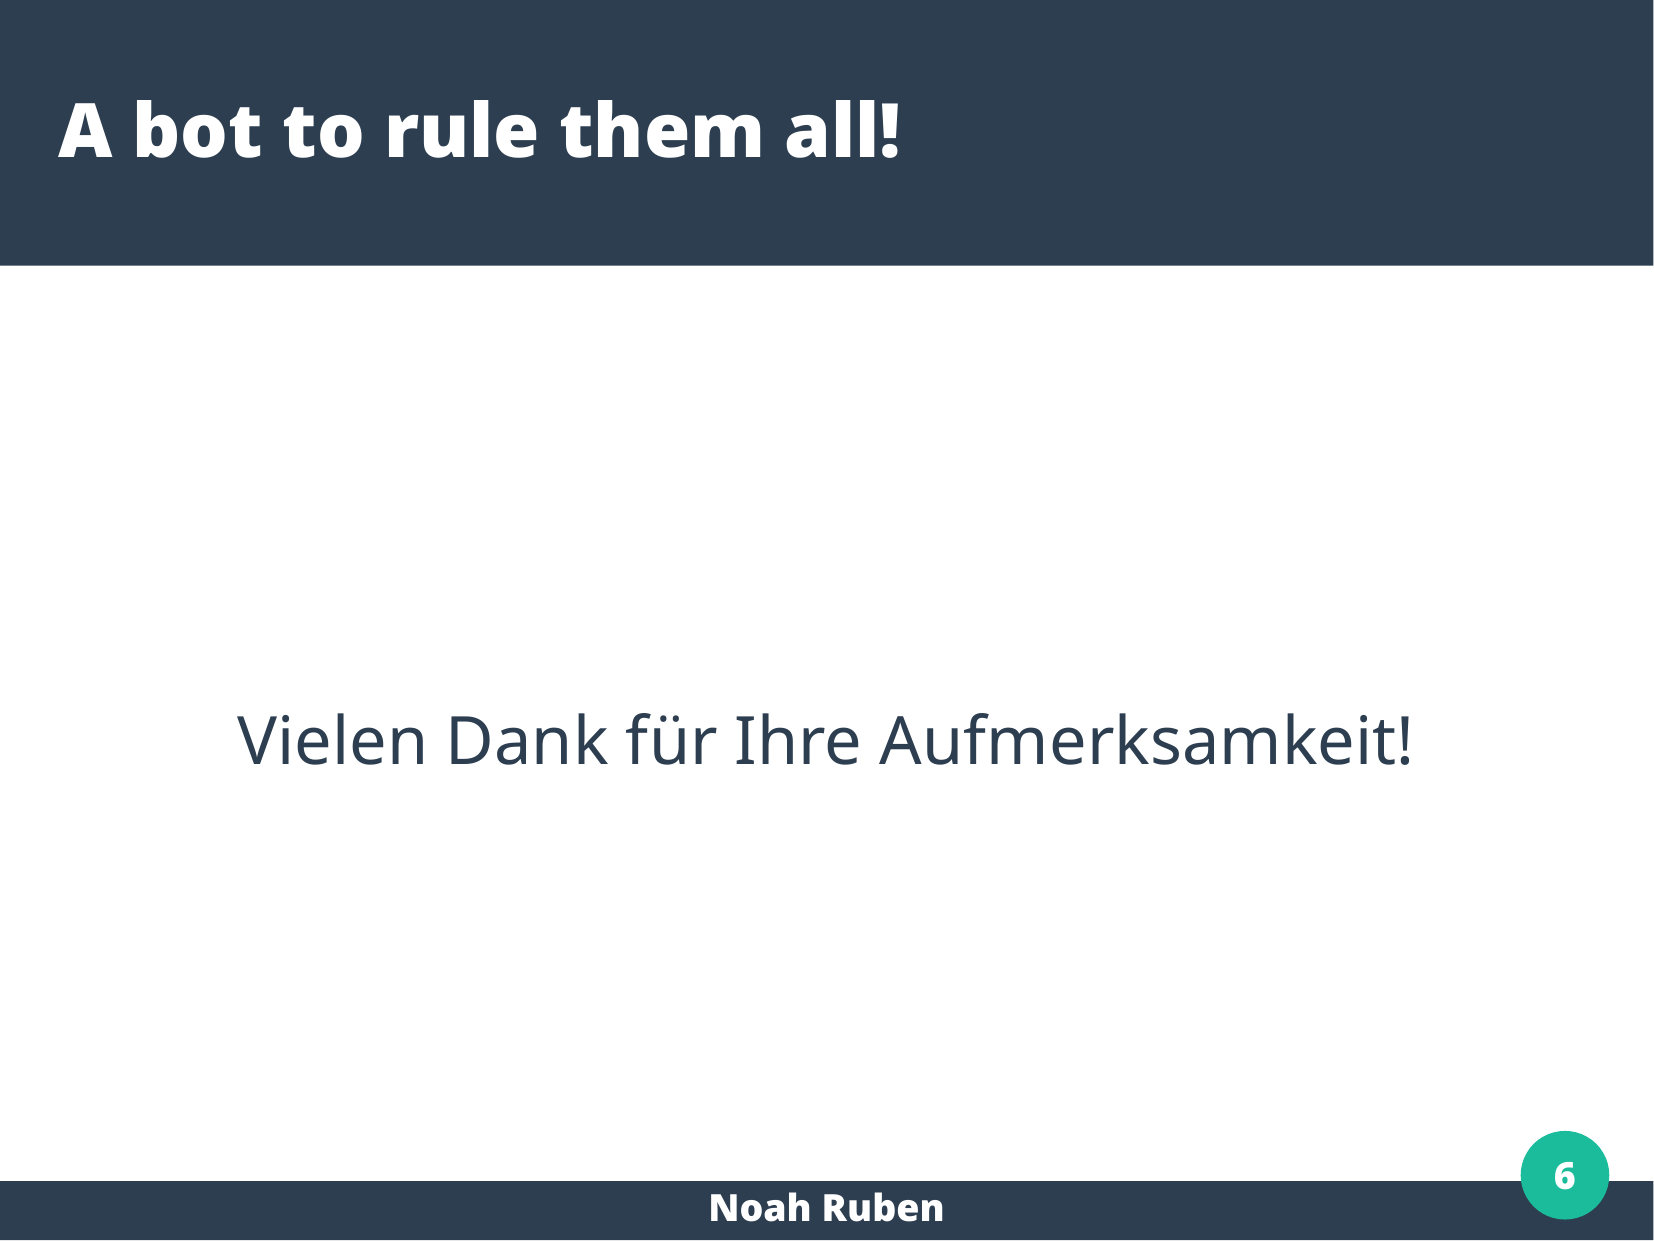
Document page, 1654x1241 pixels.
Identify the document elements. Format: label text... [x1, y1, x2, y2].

subtitle Vielen Dank für Ihre Aufmerksamkeit! [59, 324, 1595, 1152]
title A bot to rule them all! [59, 49, 1595, 207]
